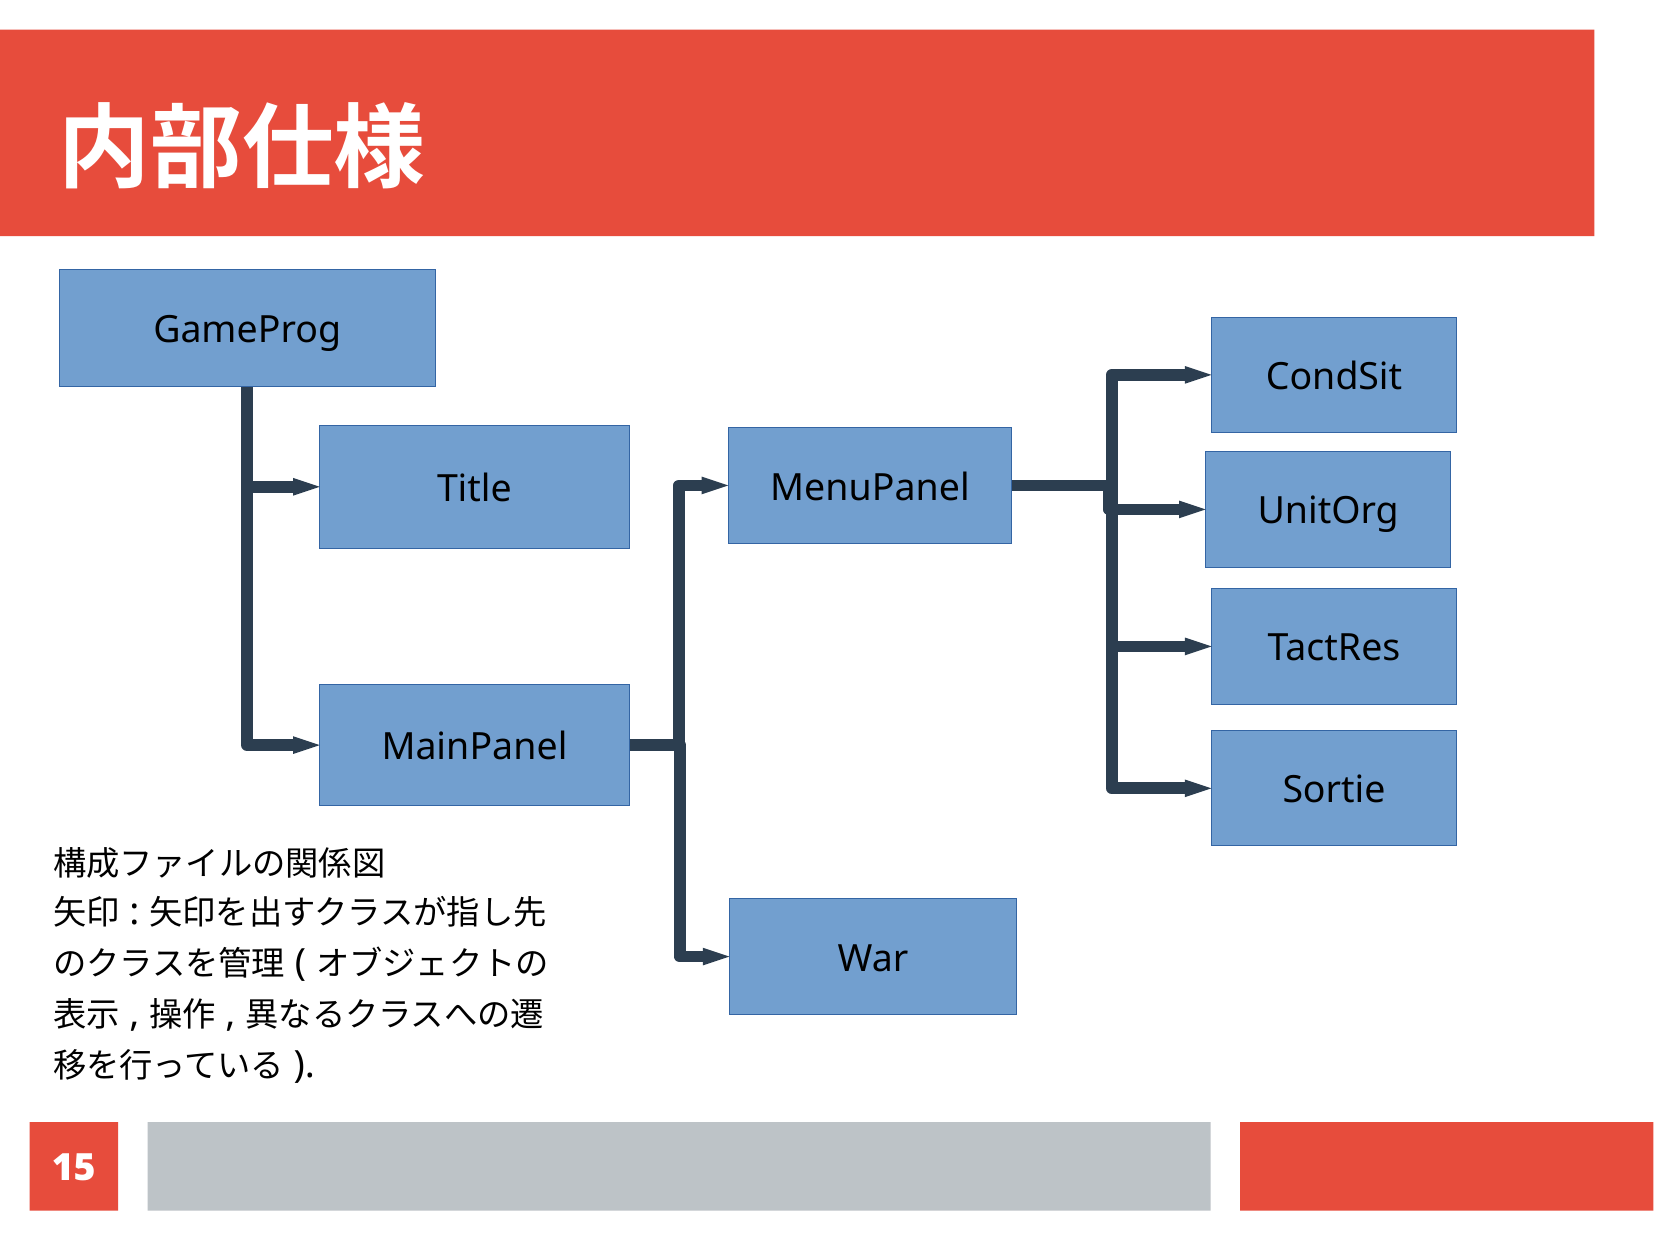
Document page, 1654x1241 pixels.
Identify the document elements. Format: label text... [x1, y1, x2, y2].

text_box War [729, 898, 1017, 1015]
text_box GameProg [59, 269, 436, 387]
text_box Title [319, 425, 630, 549]
text_box UnitOrg [1205, 451, 1451, 568]
list [253, 324, 1211, 744]
text_box 構成ファイルの関係図 矢印:矢印を出すクラスが指し先のクラスを管理(オブジェクトの表示,操作,異なるクラスへの遷移を行っている). [38, 829, 568, 1118]
text_box MenuPanel [728, 427, 1012, 544]
text_box Sortie [1211, 730, 1457, 846]
text_box MainPanel [319, 684, 630, 806]
text_box TactRes [1211, 588, 1457, 705]
text_box CondSit [1211, 317, 1457, 433]
title 内部仕様 [59, 59, 1595, 207]
list [59, 324, 1565, 1093]
